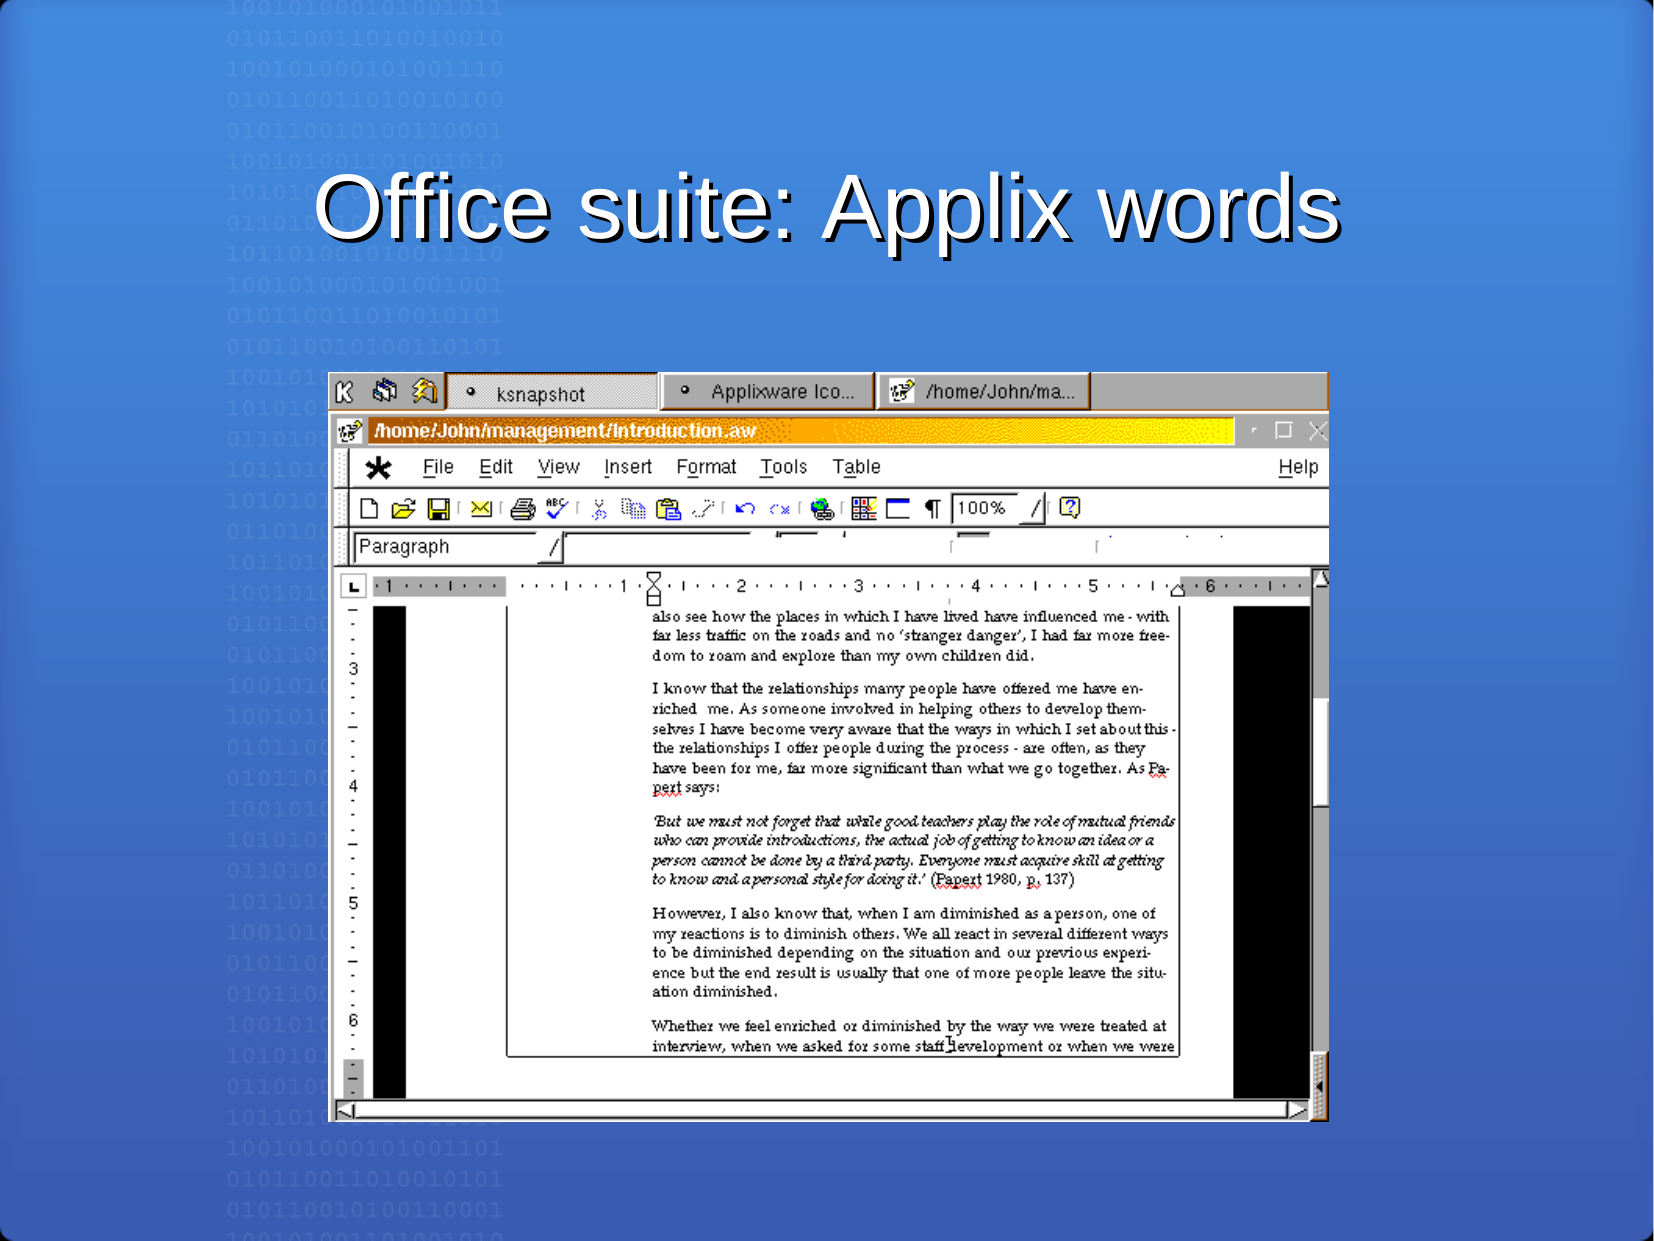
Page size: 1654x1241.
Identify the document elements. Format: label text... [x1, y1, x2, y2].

chart [121, 344, 1534, 1127]
picture [0, 0, 1654, 1241]
title Office suite: Applix words [121, 110, 1534, 303]
